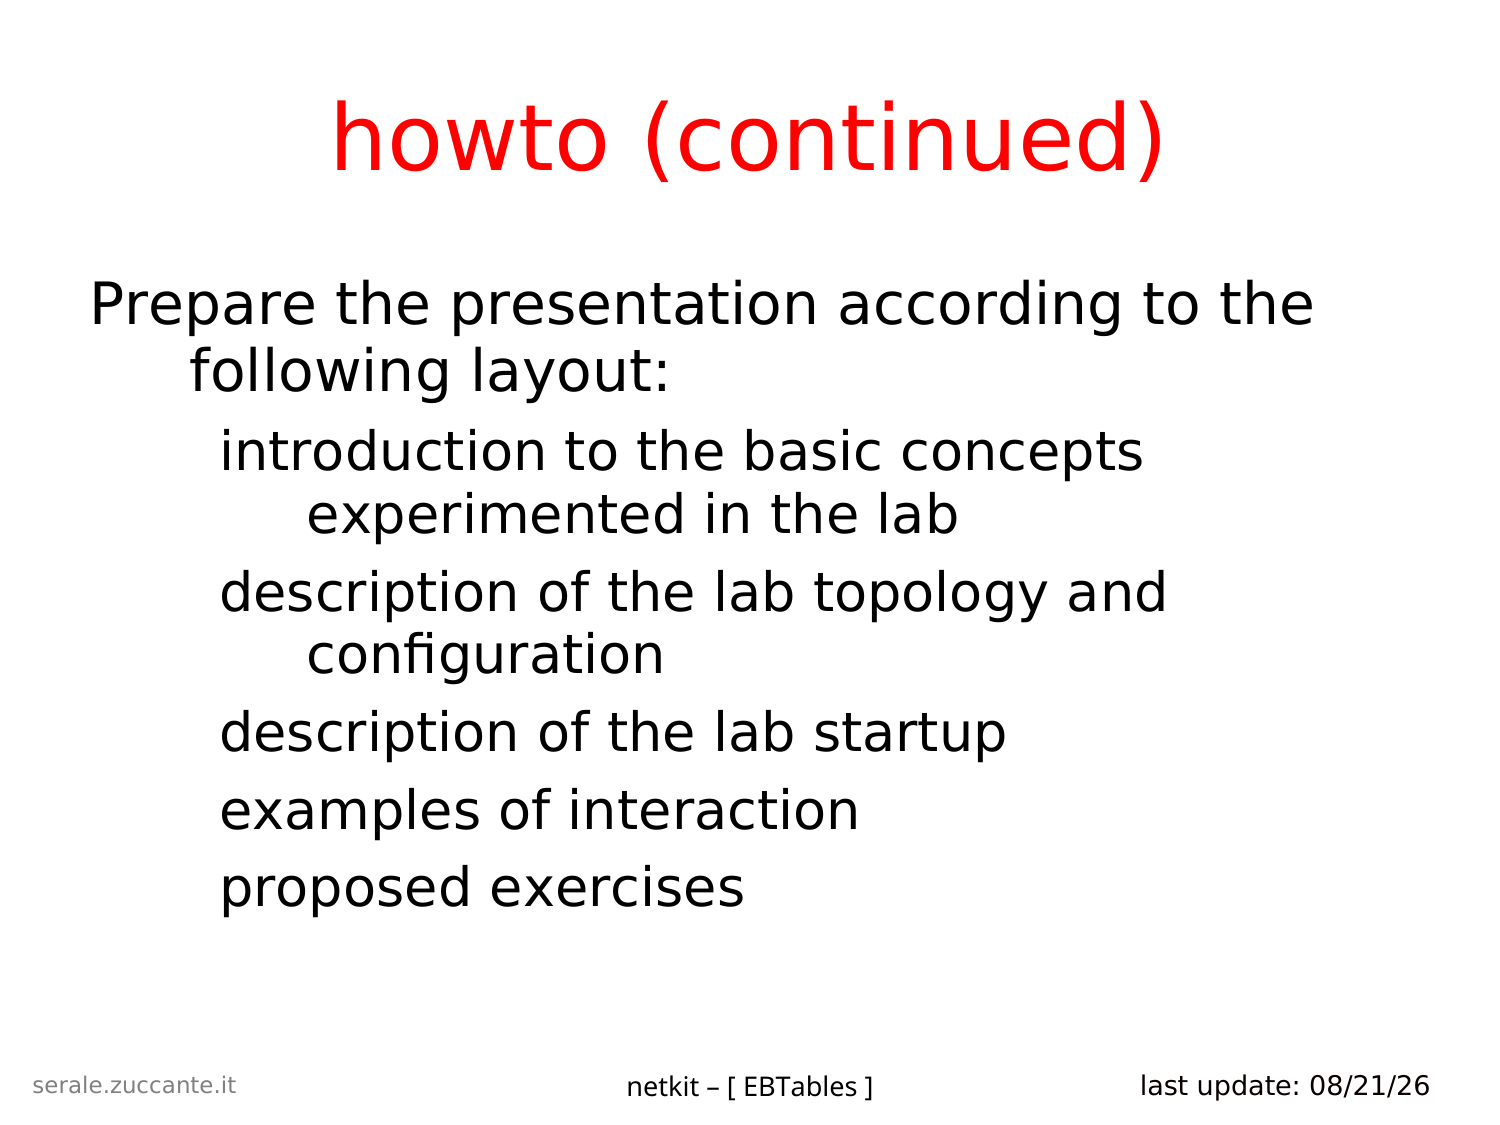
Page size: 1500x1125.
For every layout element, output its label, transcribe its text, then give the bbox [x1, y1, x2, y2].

list Prepare the presentation according to the following layout: introduction to the basic concepts experimented in the lab description of the lab topology and configuration description of the lab startup examples of interaction proposed exercises [75, 262, 1426, 1006]
title howto (continued) [75, 45, 1426, 233]
